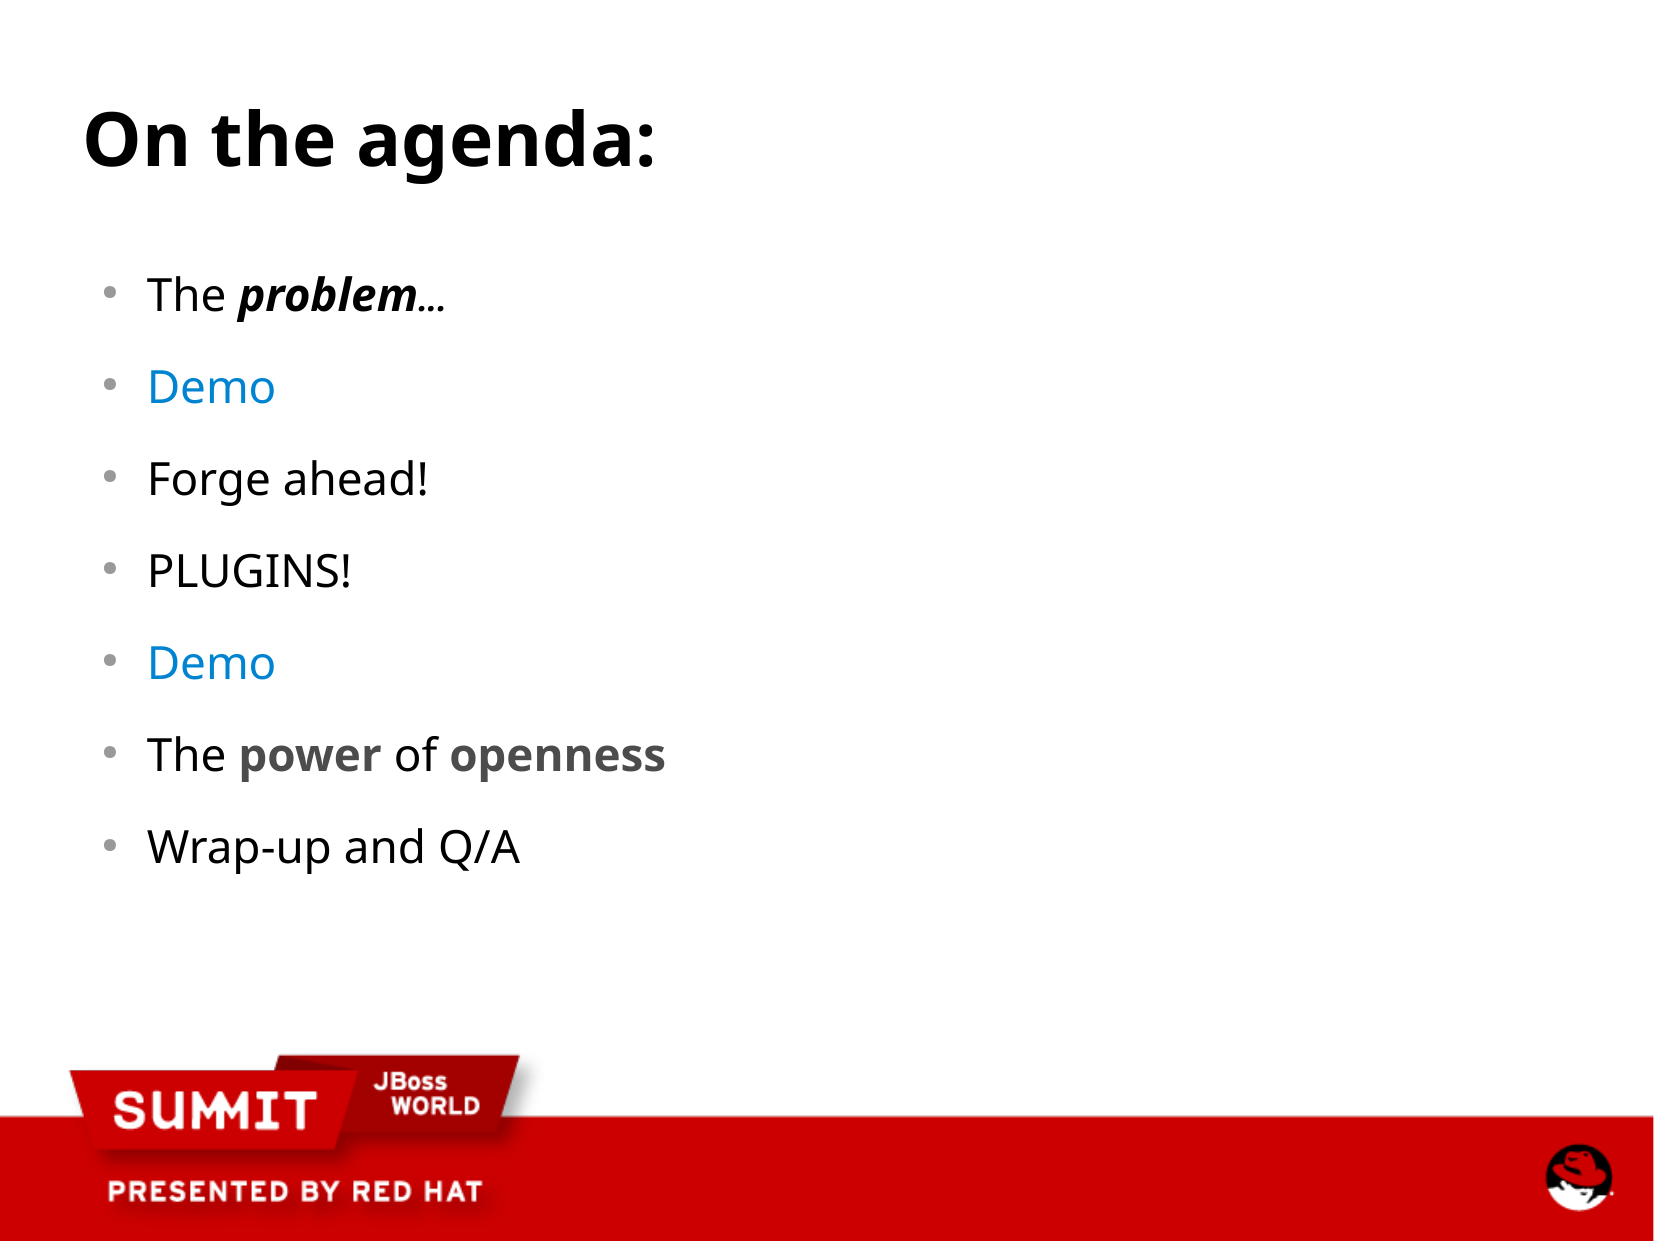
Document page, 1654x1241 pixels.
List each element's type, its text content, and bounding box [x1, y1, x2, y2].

list The problem... Demo Forge ahead! PLUGINS! Demo The power of openness Wrap-up and Q/A [86, 262, 1576, 986]
title On the agenda: [82, 43, 1571, 231]
picture [0, 1043, 1654, 1241]
